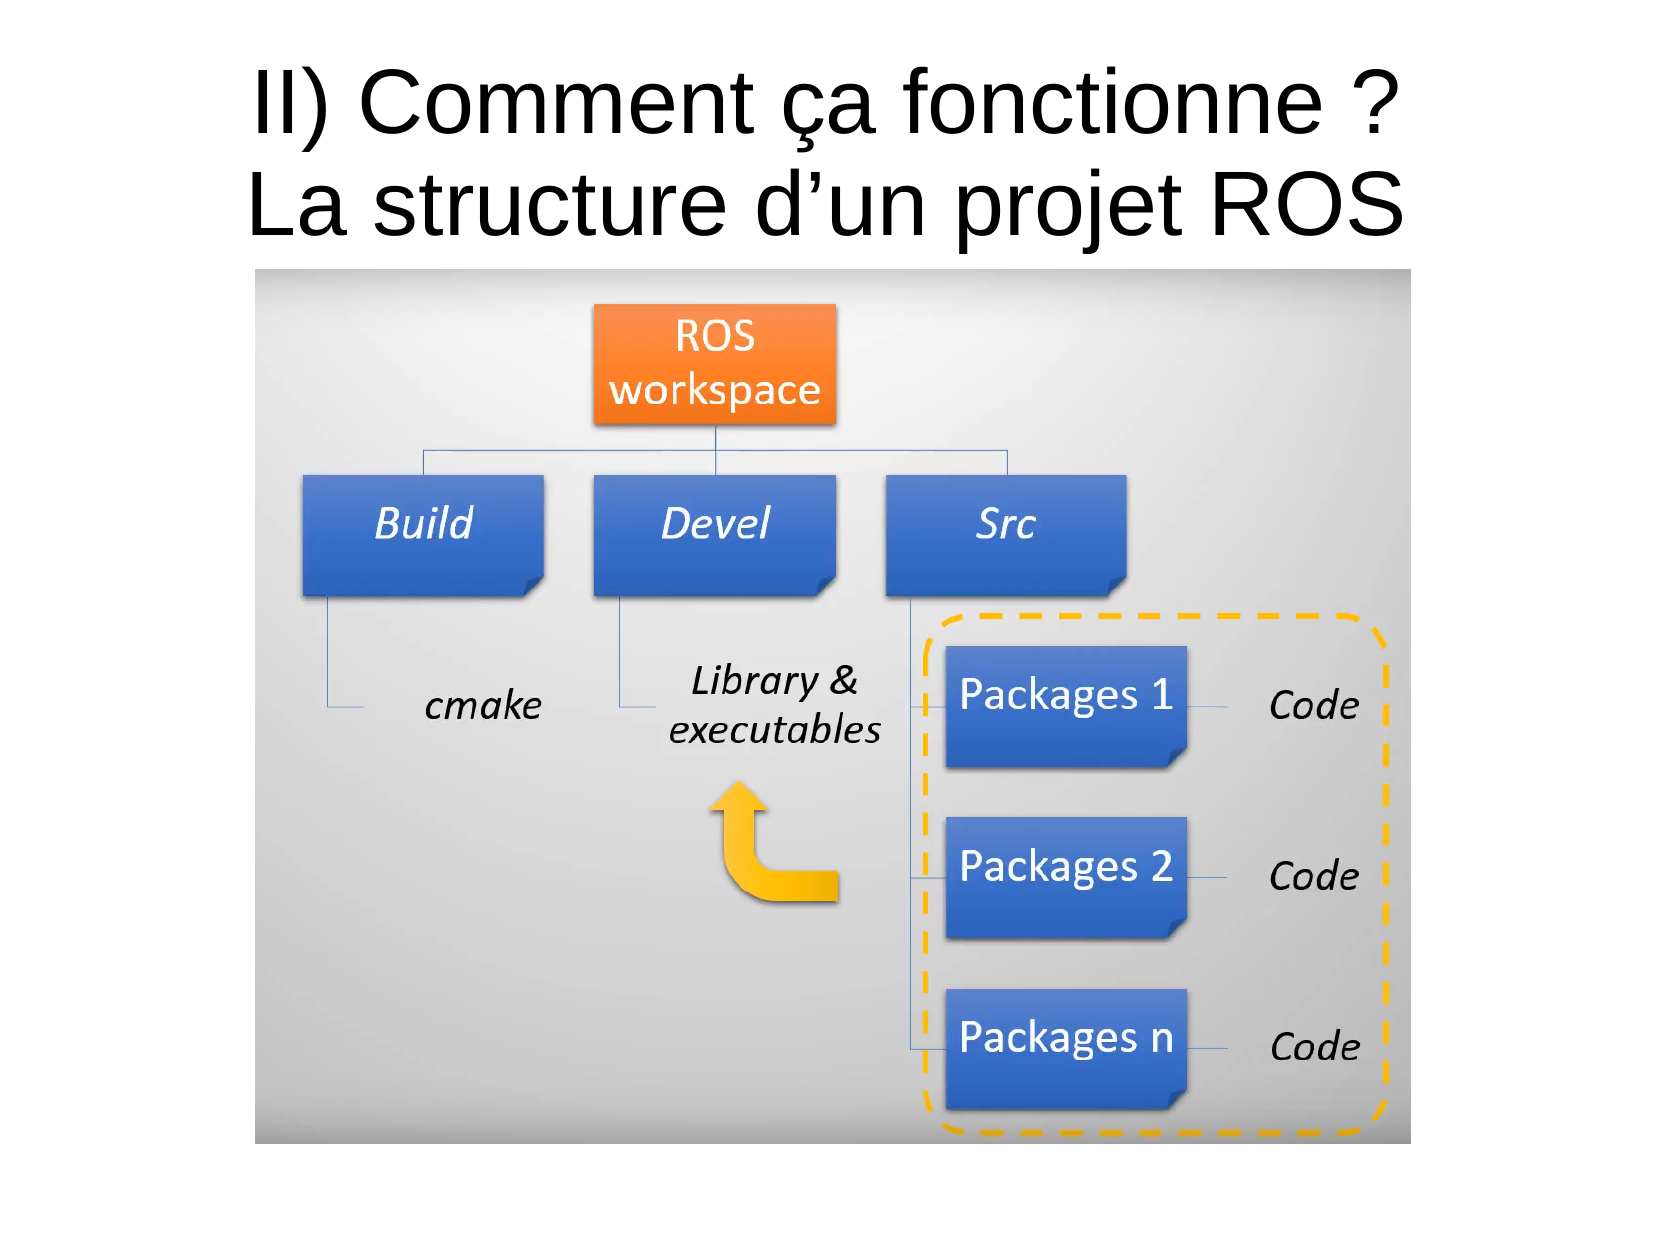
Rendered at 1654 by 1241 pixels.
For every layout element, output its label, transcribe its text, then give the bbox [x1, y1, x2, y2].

picture [255, 269, 1411, 1145]
title II) Comment ça fonctionne ? La structure d’un projet ROS [82, 49, 1571, 257]
